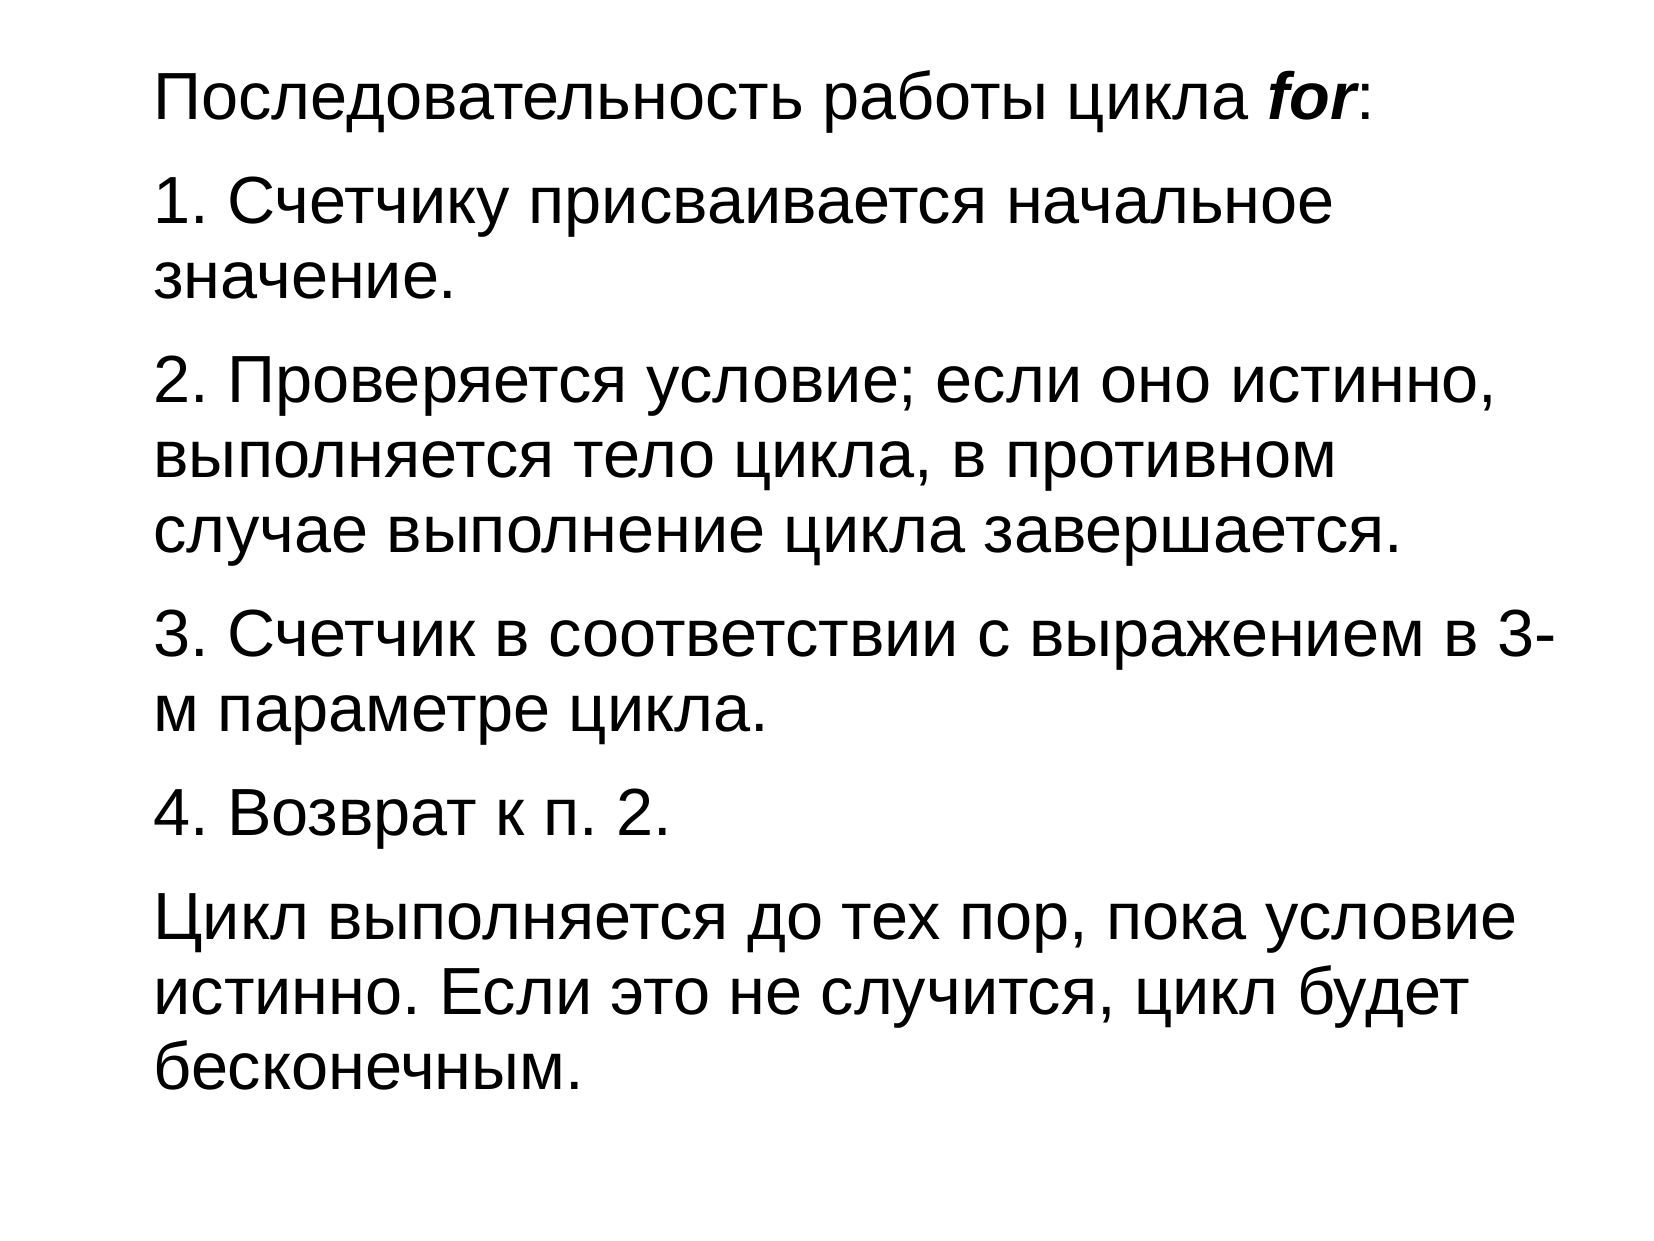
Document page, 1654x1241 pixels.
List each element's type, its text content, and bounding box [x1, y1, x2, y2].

list Последовательность работы цикла for: 1. Счетчику присваивается начальное значение. 2. Проверяется условие; если оно истинно, выполняется тело цикла, в противном случае выполнение цикла завершается. 3. Счетчик в соответствии с выражением в 3-м параметре цикла. 4. Возврат к п. 2. Цикл выполняется до тех пор, пока условие истинно. Если это не случится, цикл будет бесконечным. [82, 59, 1571, 1208]
